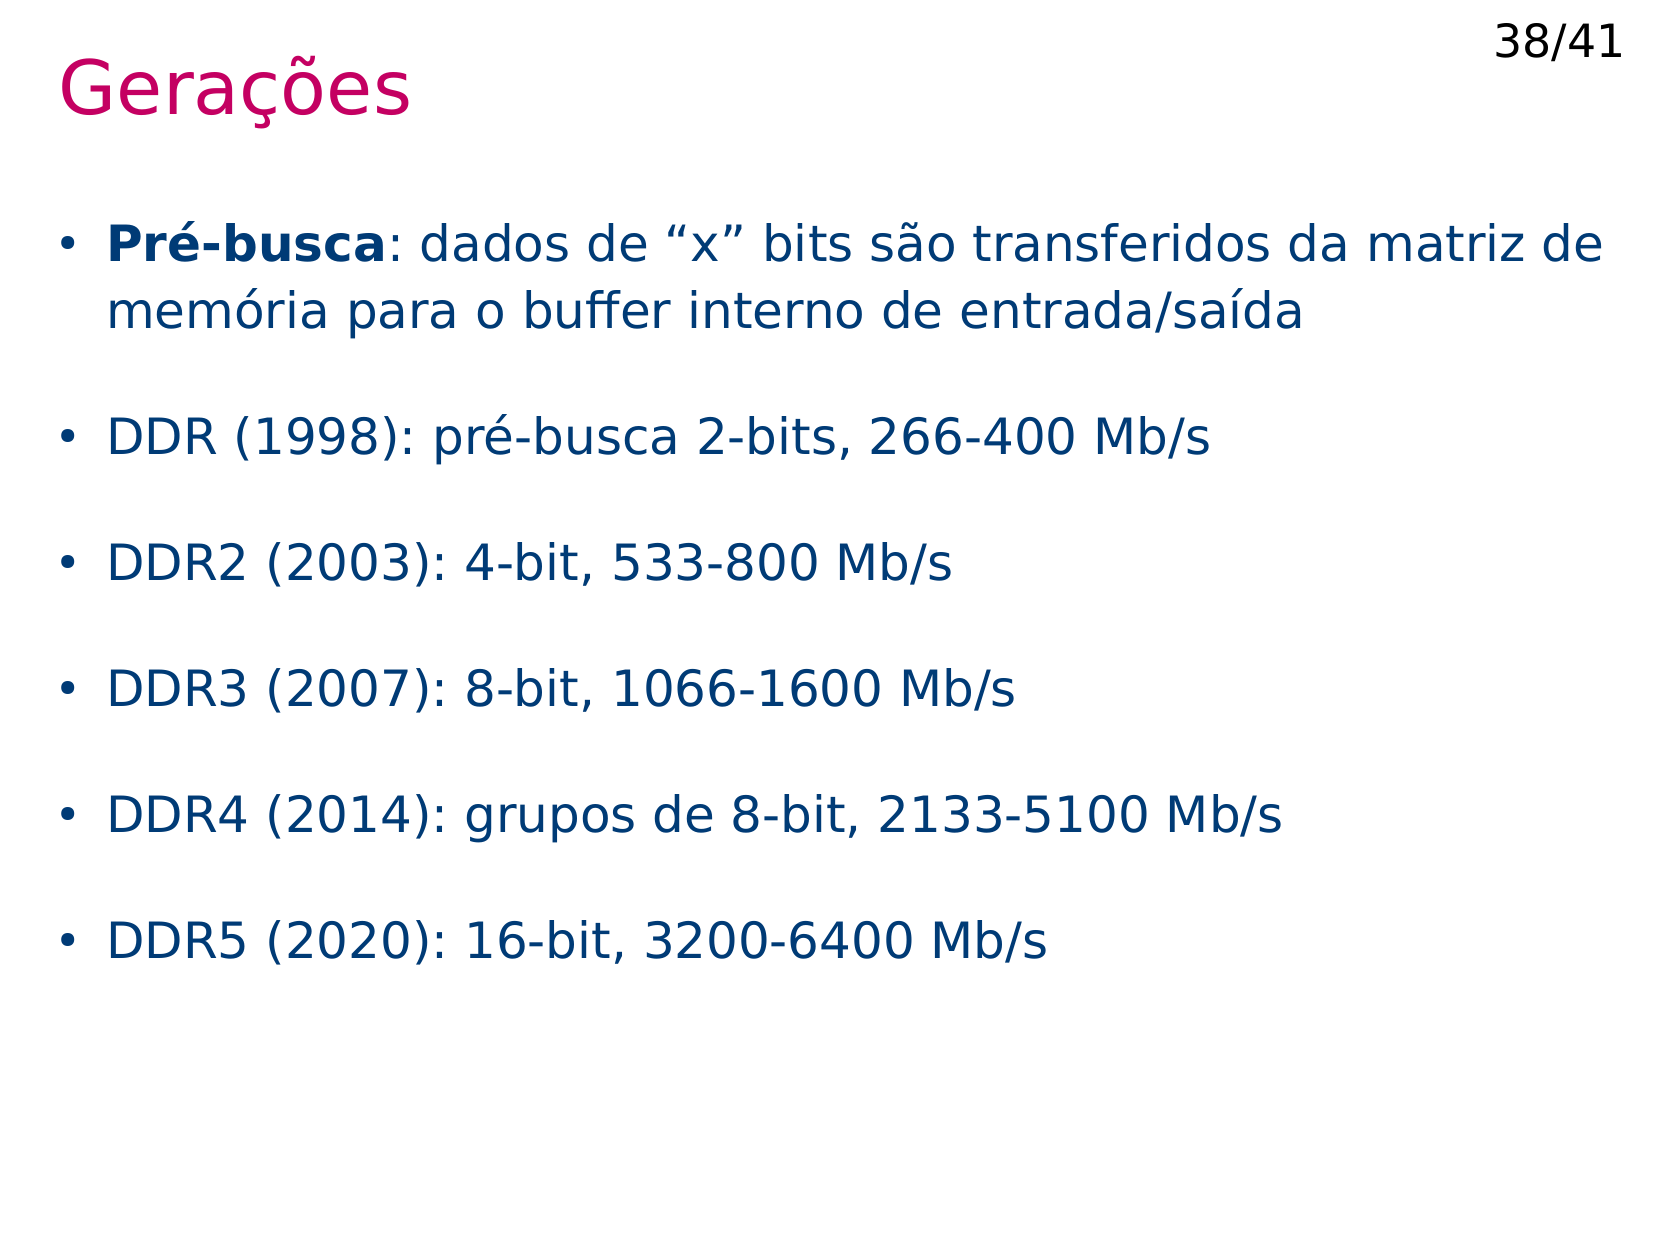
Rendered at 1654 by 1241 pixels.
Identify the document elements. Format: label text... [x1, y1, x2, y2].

title Gerações [59, 29, 1625, 148]
list Pré-busca: dados de “x” bits são transferidos da matriz de memória para o buffer interno de entrada/saída DDR (1998): pré-busca 2-bits, 266-400 Mb/s DDR2 (2003): 4-bit, 533-800 Mb/s DDR3 (2007): 8-bit, 1066-1600 Mb/s DDR4 (2014): grupos de 8-bit, 2133-5100 Mb/s DDR5 (2020): 16-bit, 3200-6400 Mb/s [59, 206, 1625, 1211]
